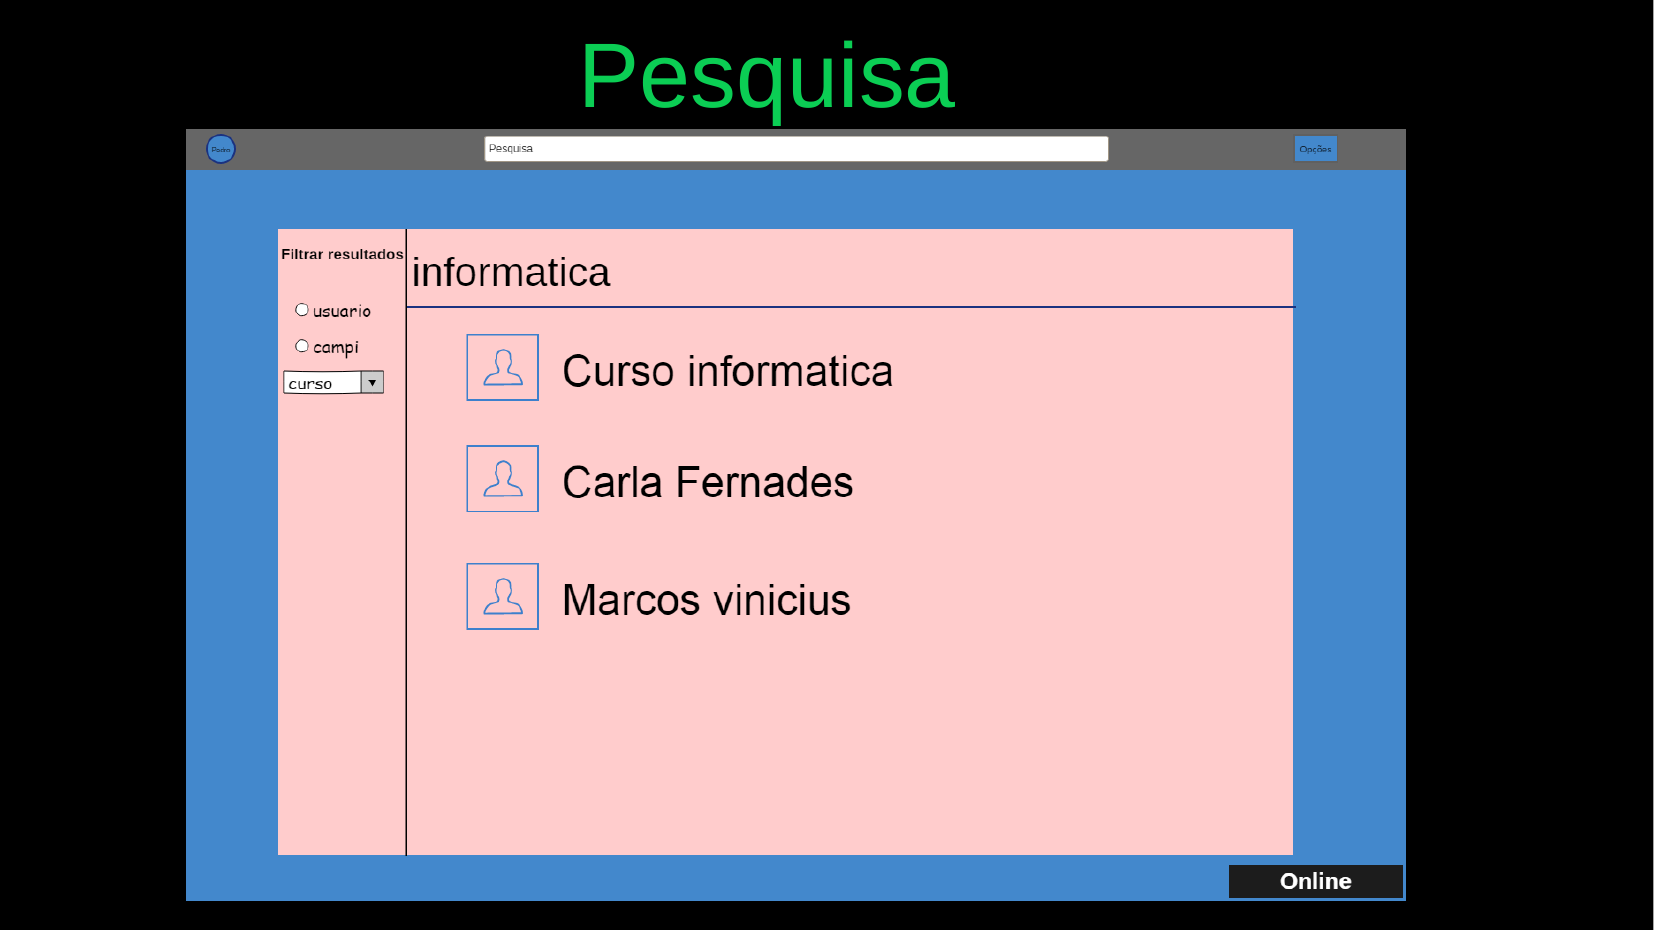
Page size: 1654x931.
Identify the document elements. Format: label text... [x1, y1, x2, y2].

title Pesquisa [23, 0, 1512, 168]
picture [186, 129, 1406, 901]
